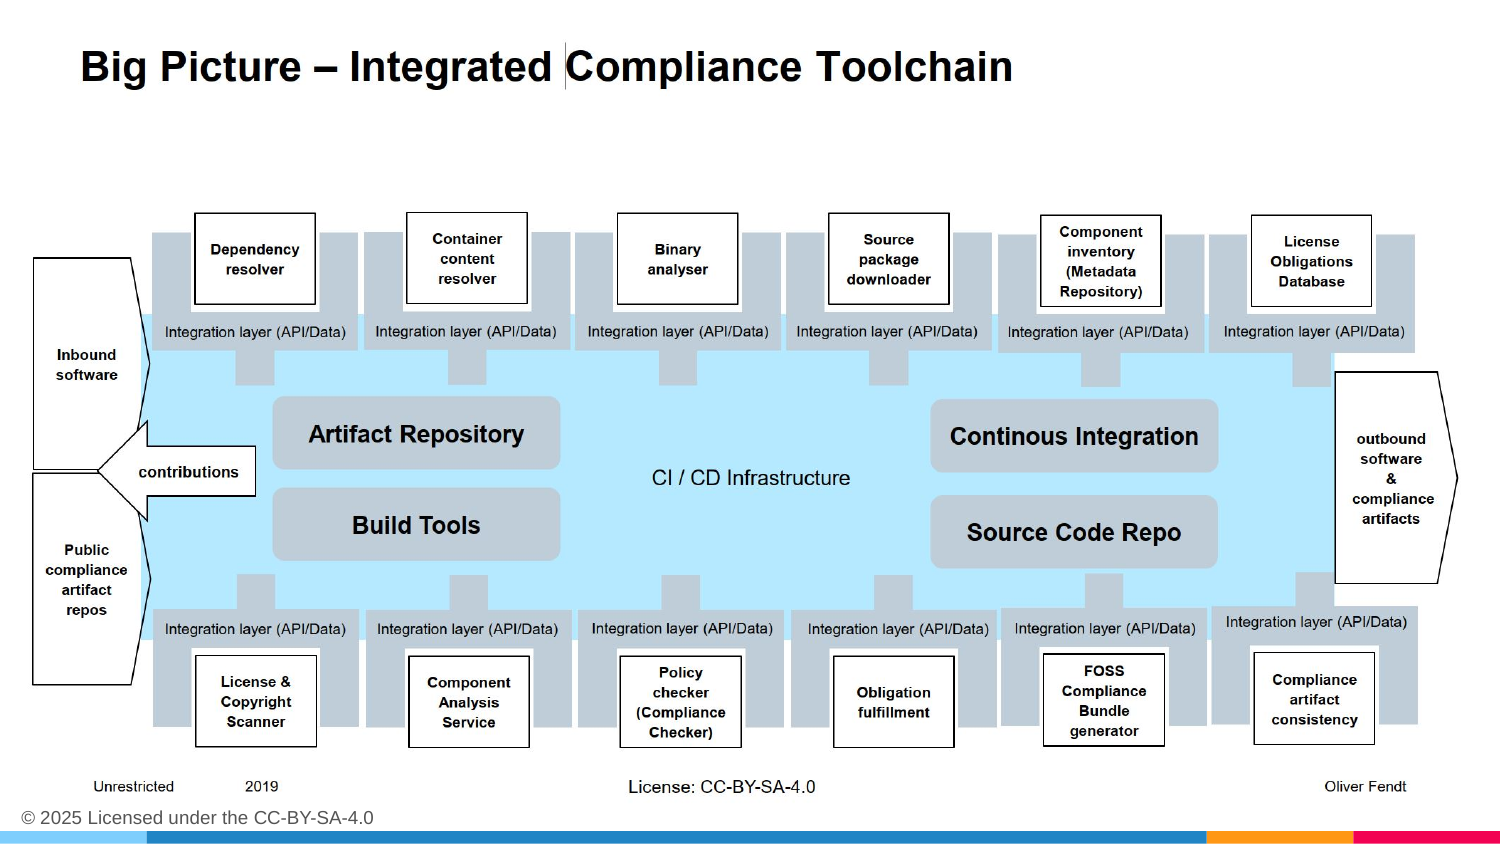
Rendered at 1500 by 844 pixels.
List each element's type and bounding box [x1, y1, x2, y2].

picture [21, 39, 1463, 804]
